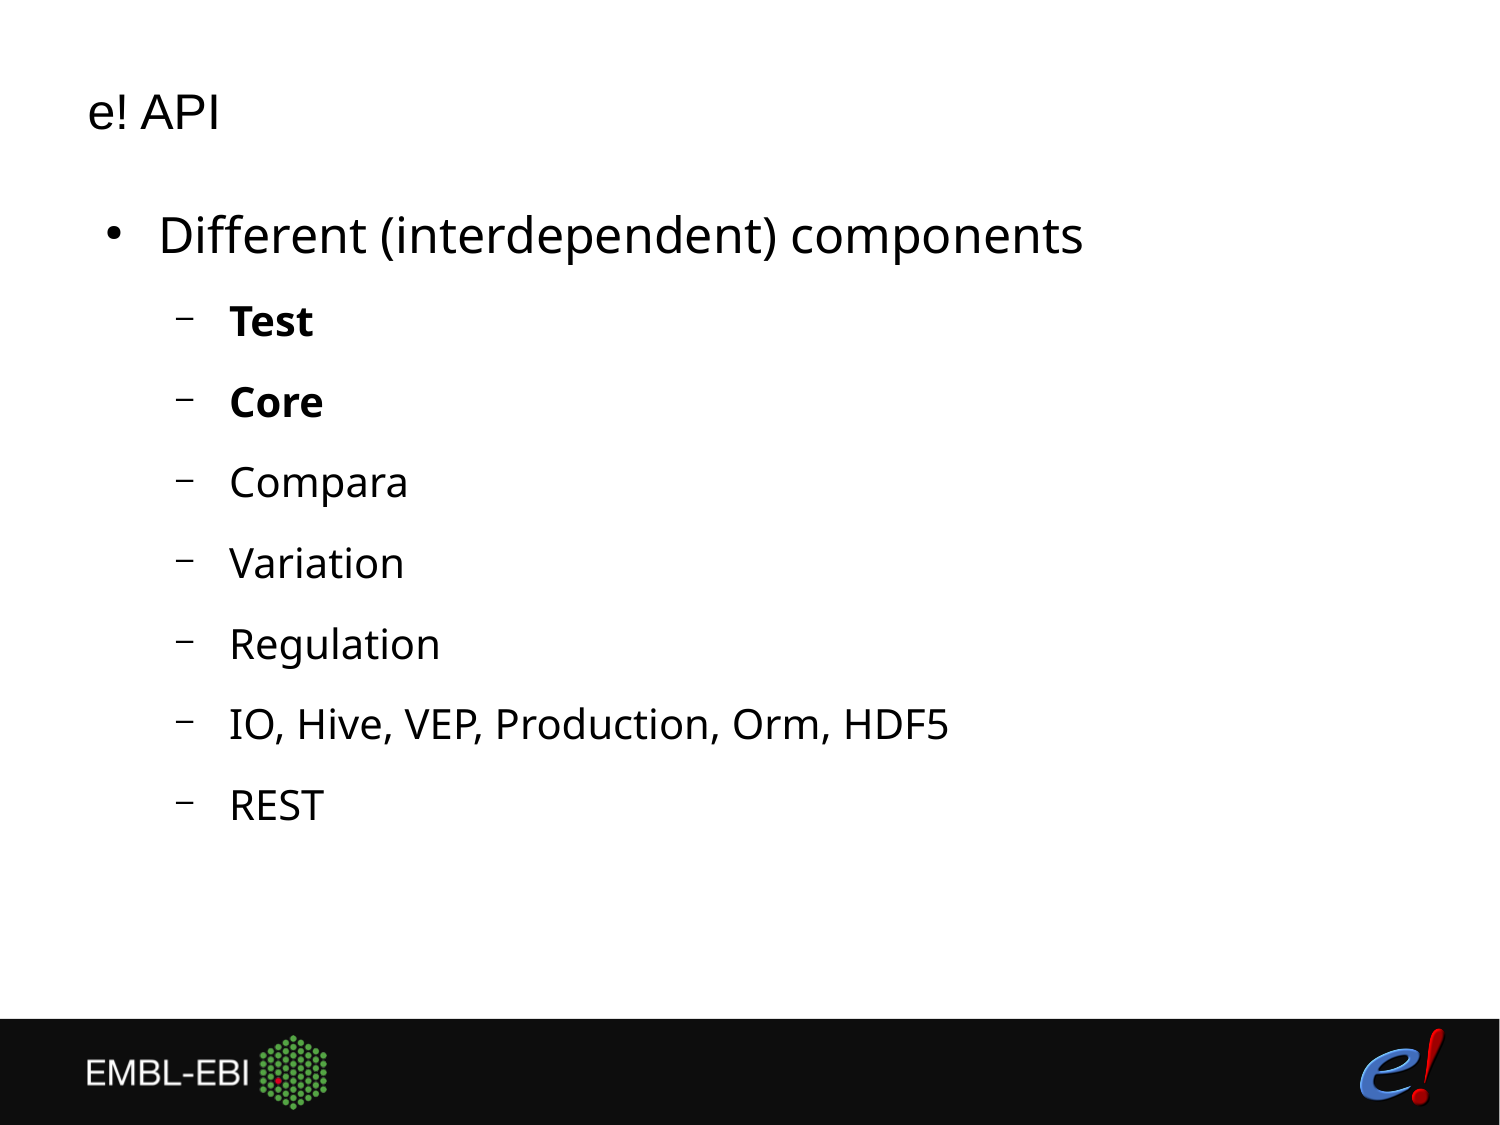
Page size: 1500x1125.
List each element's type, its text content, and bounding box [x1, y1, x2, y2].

list Different (interdependent) components Test Core Compara Variation Regulation IO, Hive, VEP, Production, Orm, HDF5 REST [87, 200, 1425, 914]
title e! API [87, 50, 1425, 175]
picture [1357, 1026, 1448, 1112]
picture [87, 1035, 327, 1110]
